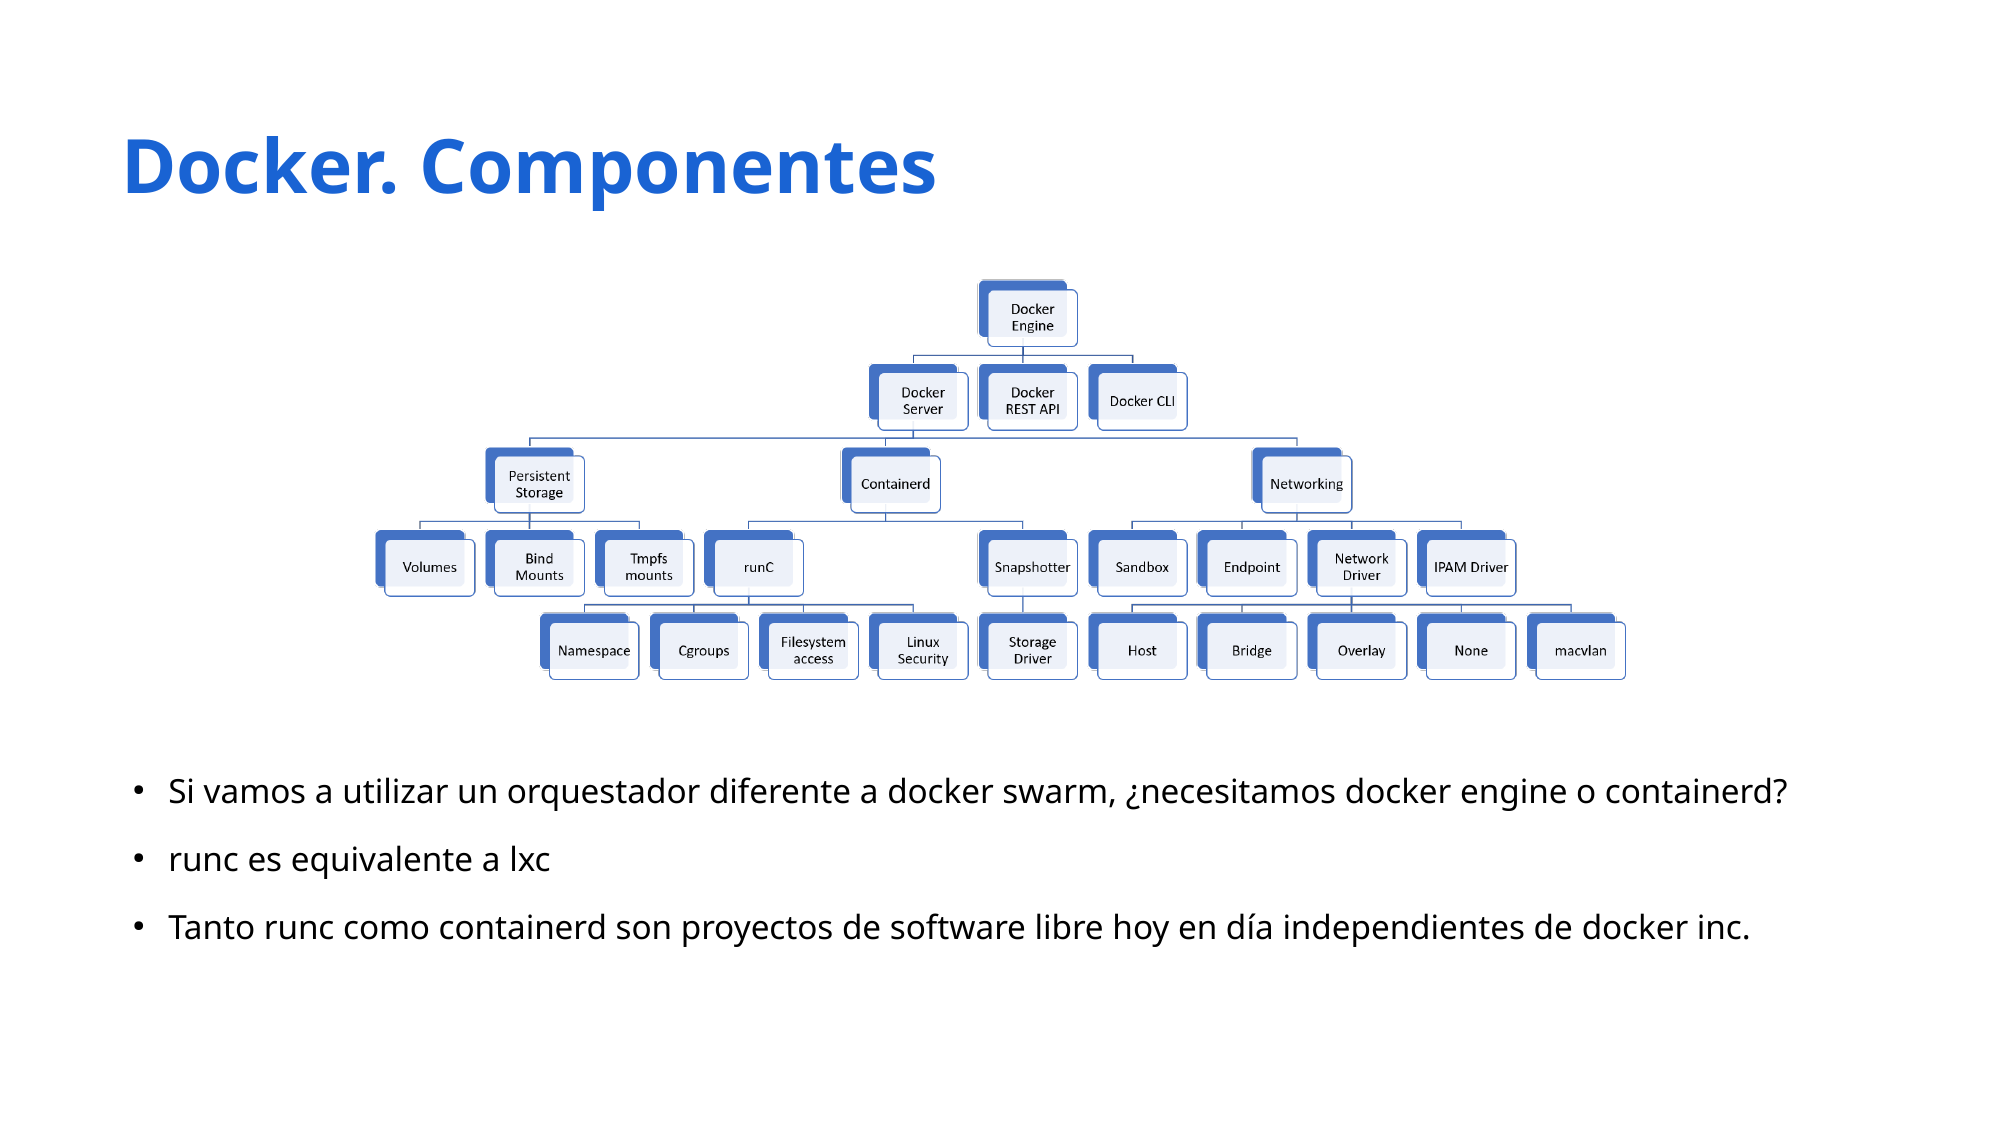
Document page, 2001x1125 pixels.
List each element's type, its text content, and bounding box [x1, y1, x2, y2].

text_box Docker. Componentes [106, 106, 1878, 293]
picture [374, 132, 1626, 827]
text_box Si vamos a utilizar un orquestador diferente a docker swarm, ¿necesitamos docker engine o containerd? runc es equivalente a lxc Tanto runc como containerd son proyectos de software libre hoy en día independientes de docker inc. [118, 738, 1902, 1040]
